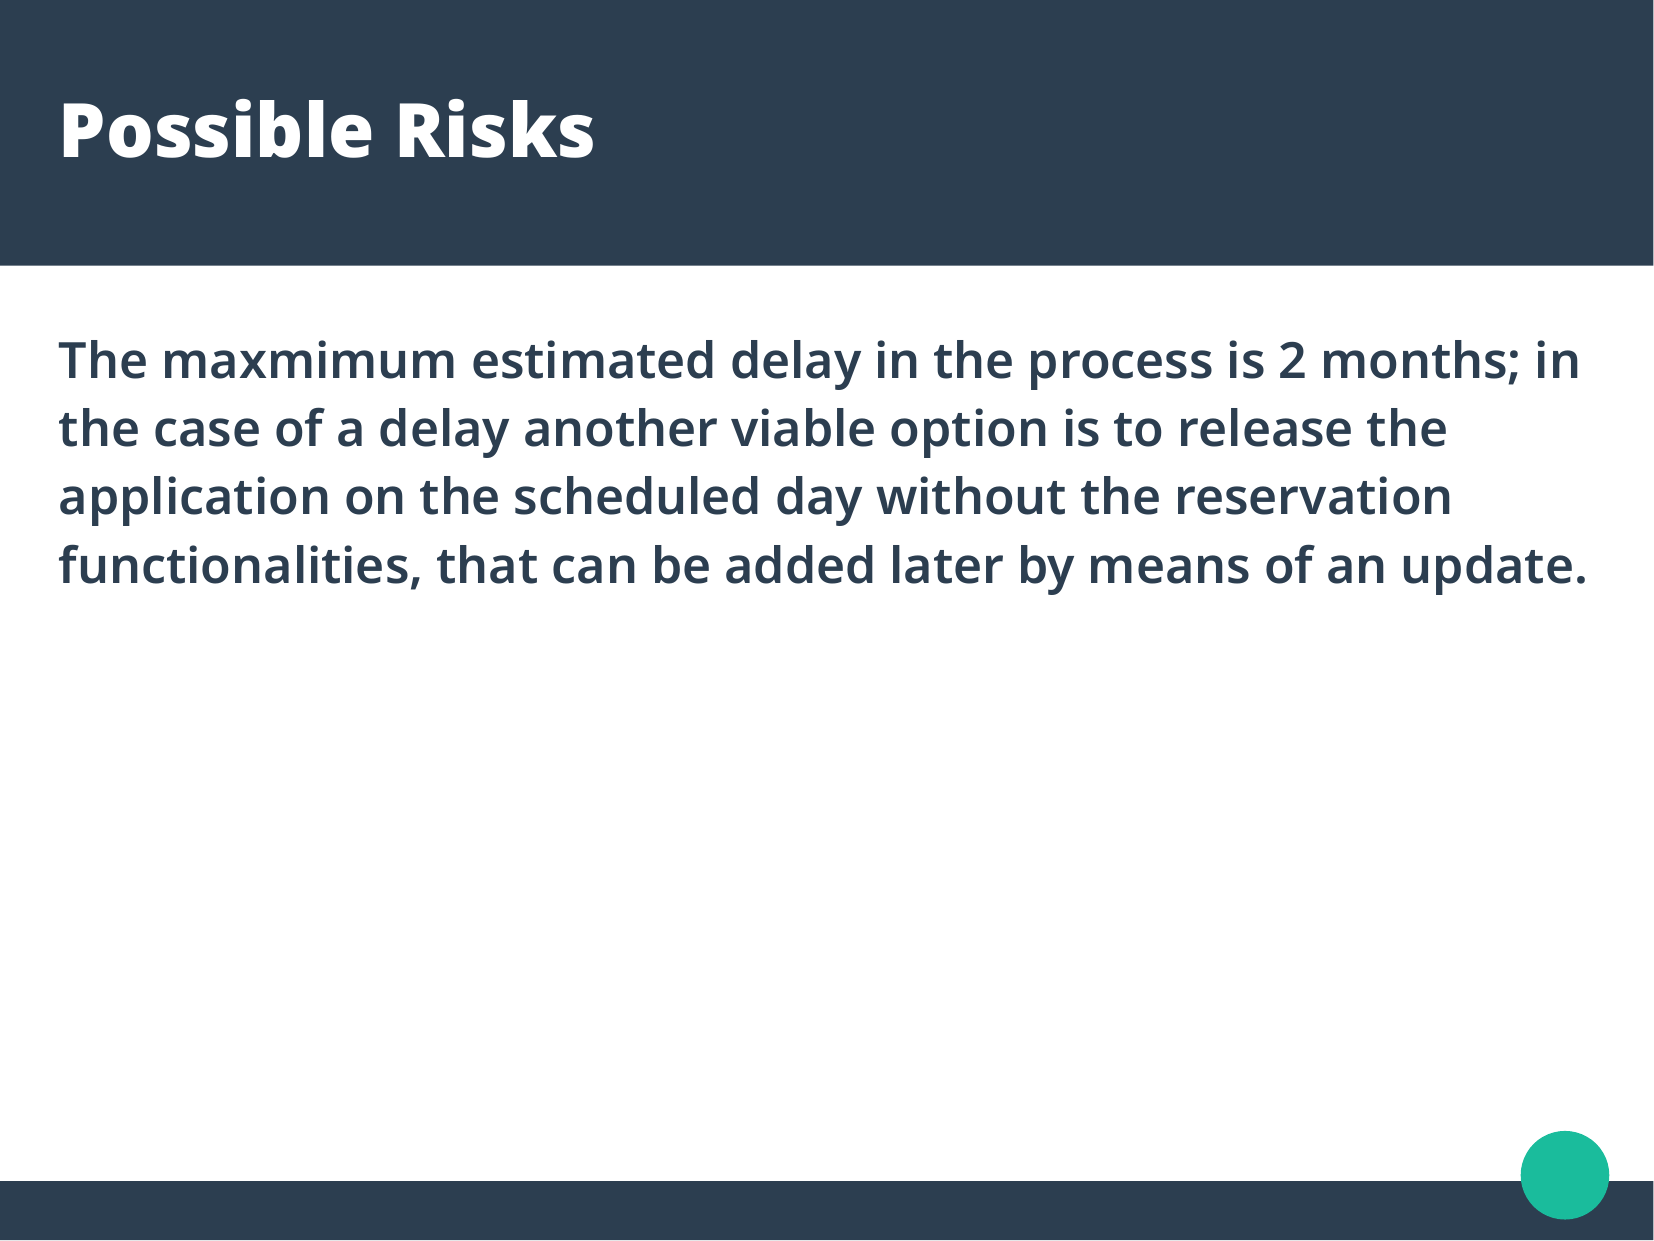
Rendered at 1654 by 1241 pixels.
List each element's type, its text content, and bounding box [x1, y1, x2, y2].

title Possible Risks [59, 49, 1595, 207]
list The maxmimum estimated delay in the process is 2 months; in the case of a delay another viable option is to release the application on the scheduled day without the reservation functionalities, that can be added later by means of an update. [59, 324, 1595, 1152]
